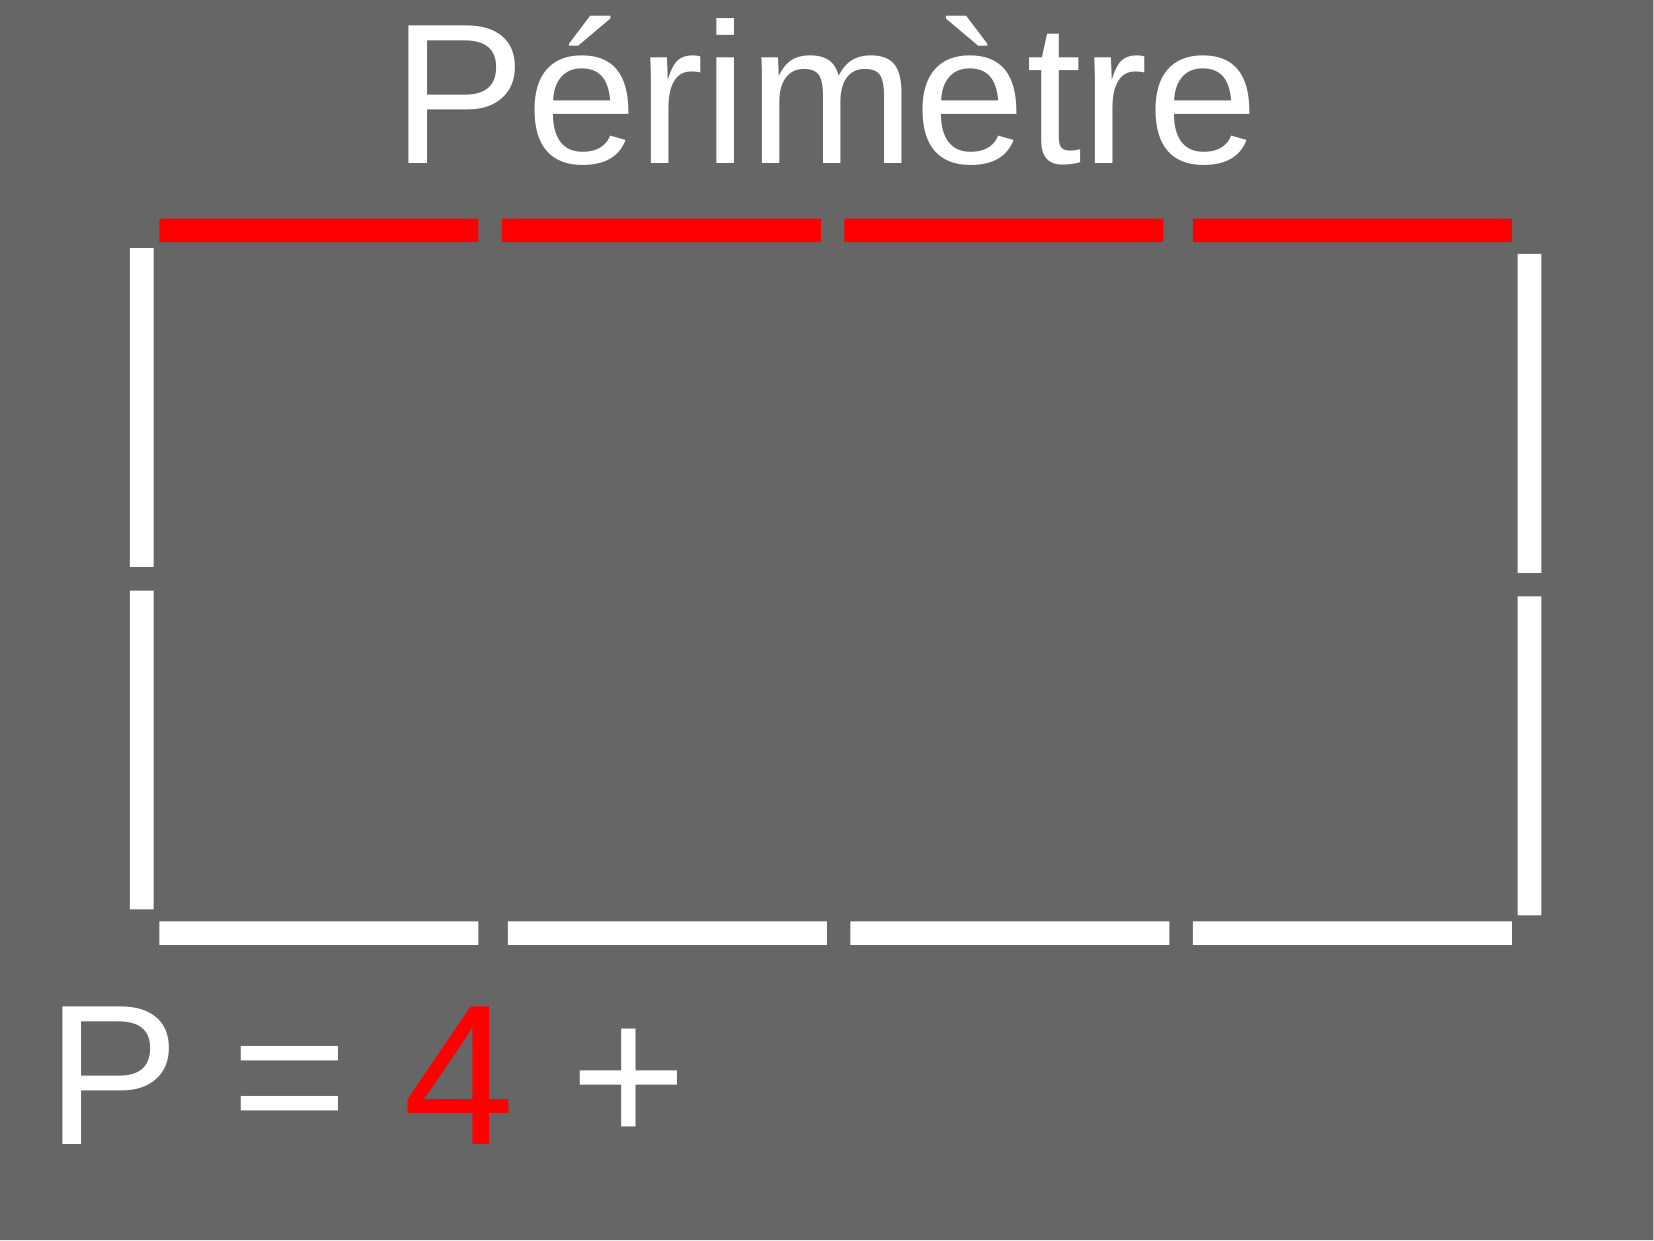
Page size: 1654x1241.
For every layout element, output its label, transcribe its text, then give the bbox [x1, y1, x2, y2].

title Périmètre [353, 0, 1300, 225]
text_box [0, 0, 1654, 1241]
title P = 4 + [46, 944, 993, 1205]
